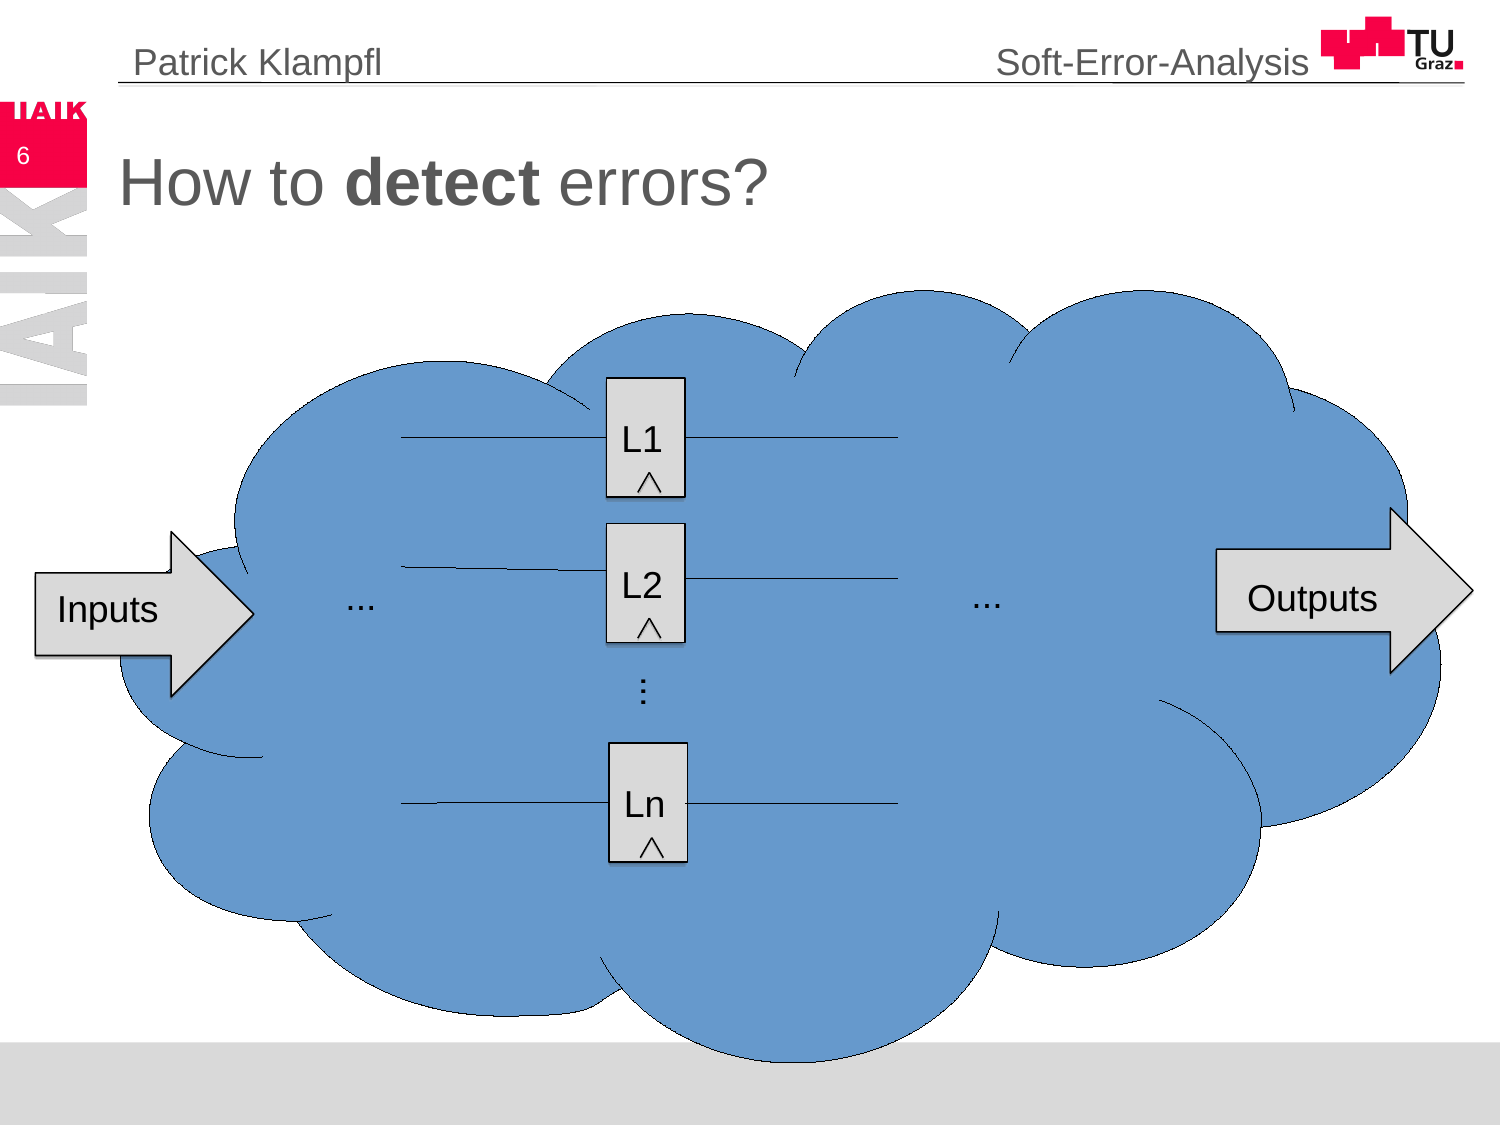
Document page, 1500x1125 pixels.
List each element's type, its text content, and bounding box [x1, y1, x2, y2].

text_box Outputs [1231, 566, 1394, 626]
text_box ... [330, 569, 392, 626]
text_box ... [625, 661, 684, 723]
text_box [35, 531, 254, 697]
picture [0, 1, 87, 406]
text_box Inputs [26, 577, 189, 638]
text_box L2 [606, 523, 686, 643]
list [118, 200, 1469, 1063]
text_box [1216, 507, 1474, 674]
picture [1318, 12, 1466, 73]
slide_number <number> [1, 124, 84, 185]
text_box L1 [606, 377, 686, 497]
text_box Ln [609, 743, 688, 863]
title How to detect errors? [118, 138, 1469, 200]
text_box ... [956, 566, 1018, 624]
